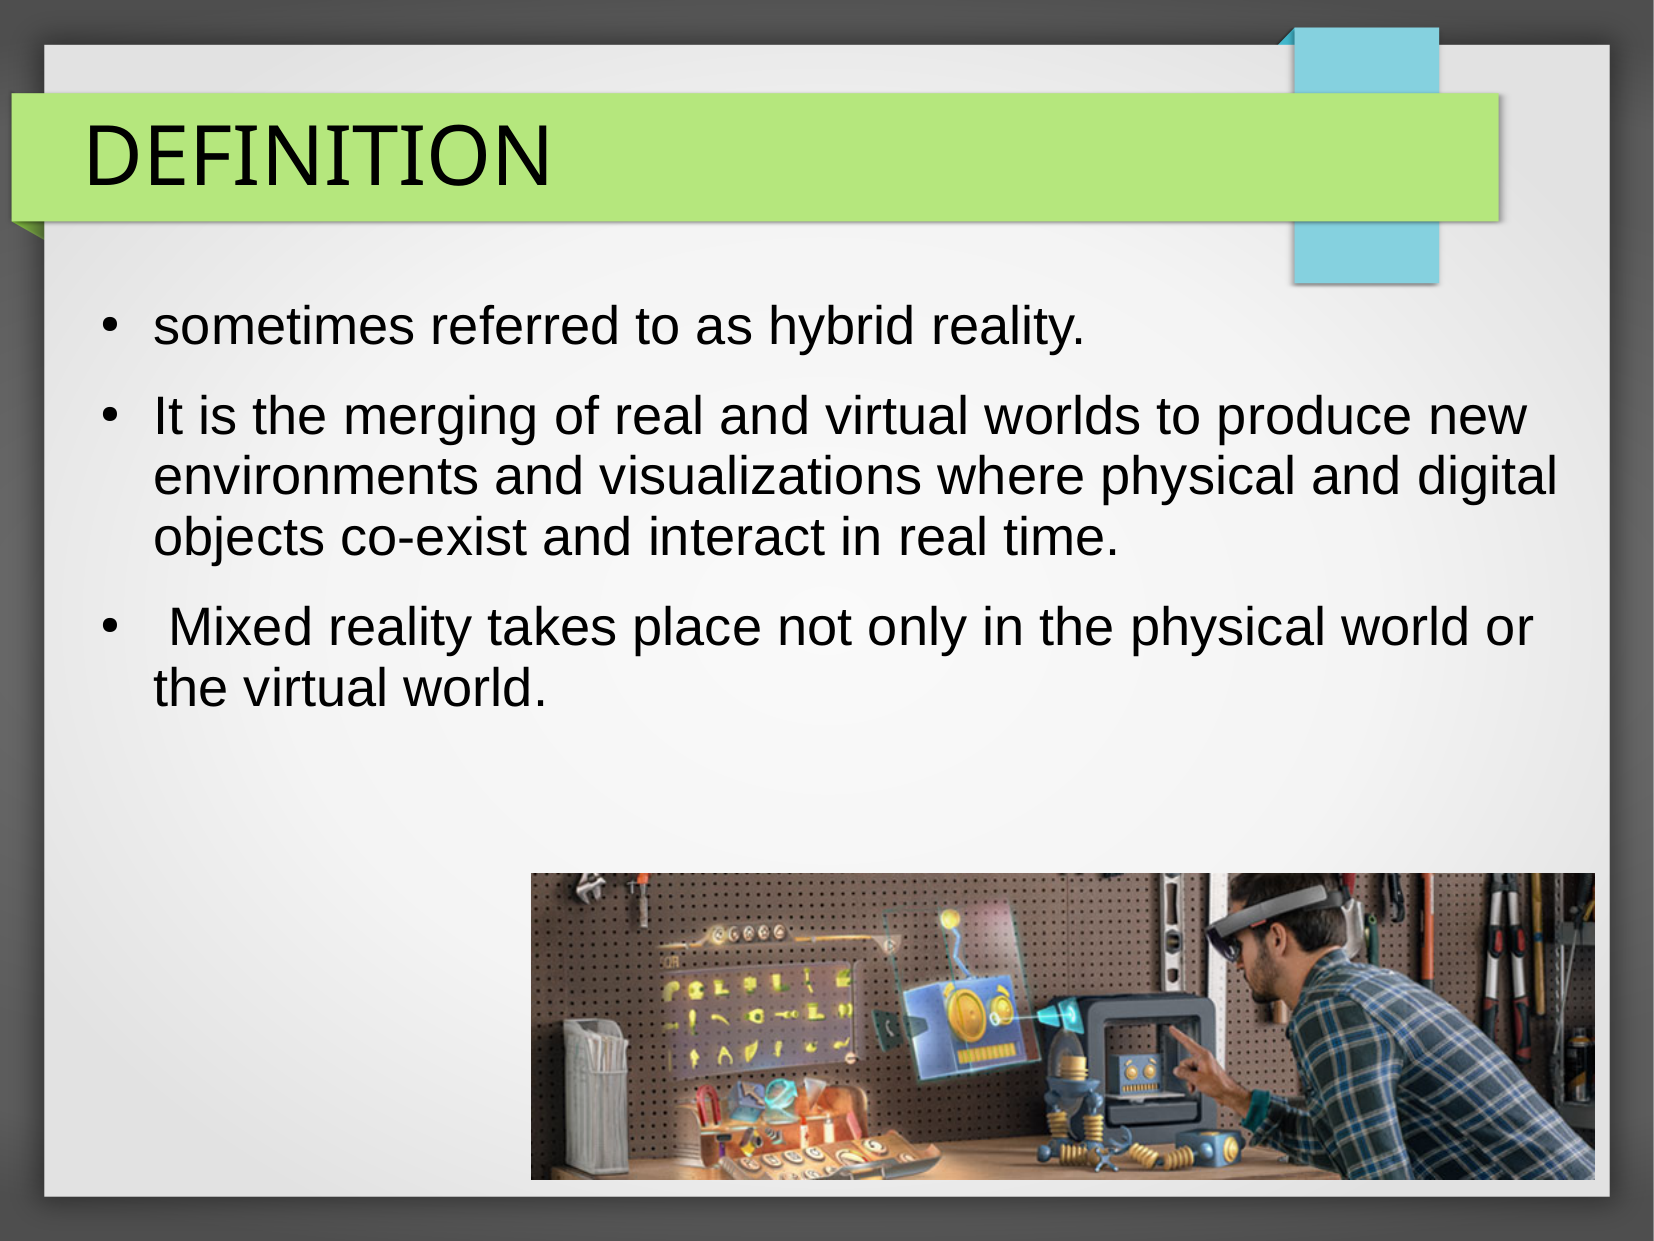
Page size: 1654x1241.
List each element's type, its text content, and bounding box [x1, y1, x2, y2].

title DEFINITION [82, 94, 1264, 213]
list sometimes referred to as hybrid reality. It is the merging of real and virtual worlds to produce new environments and visualizations where physical and digital objects co-exist and interact in real time. Mixed reality takes place not only in the physical world or the virtual world. [82, 295, 1571, 1015]
picture [0, 0, 1654, 1241]
